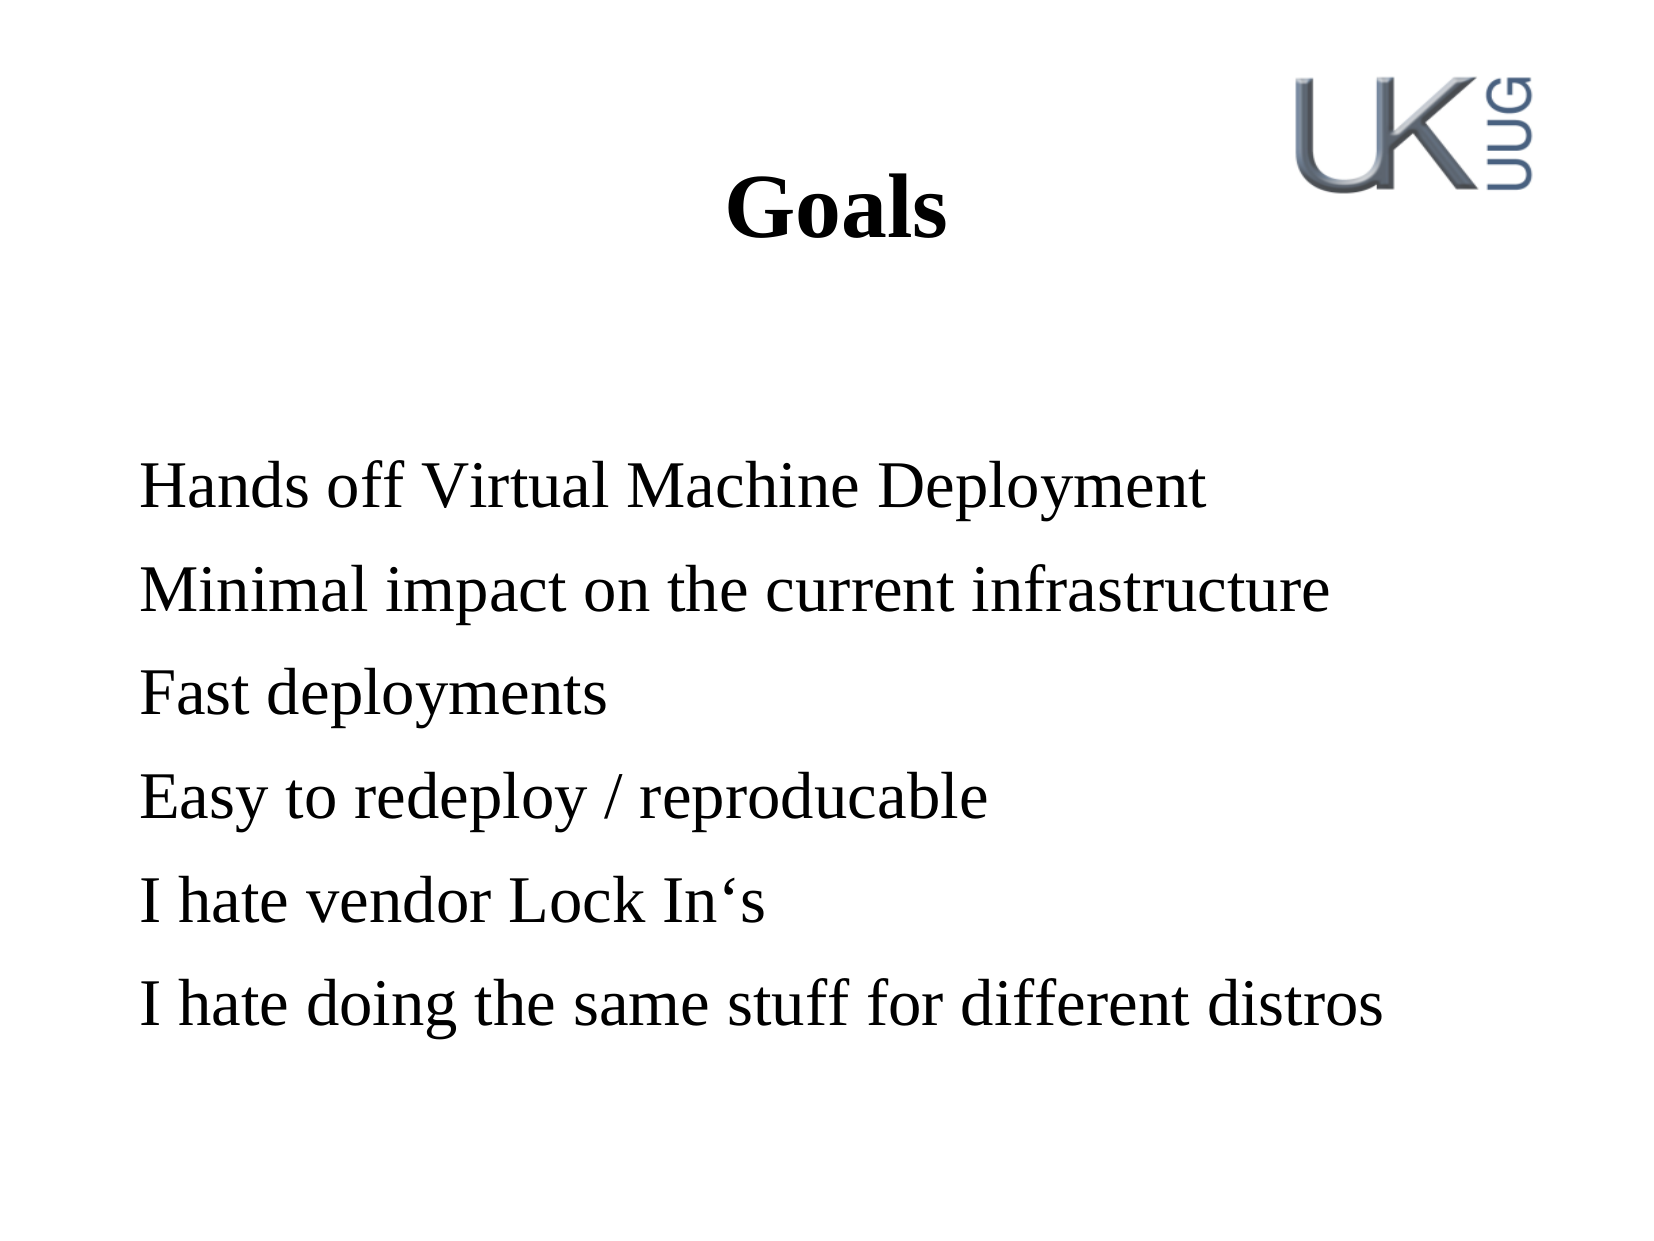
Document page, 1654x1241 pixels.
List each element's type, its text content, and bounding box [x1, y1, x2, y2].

picture [1289, 74, 1538, 196]
title Goals [121, 102, 1534, 311]
list Hands off Virtual Machine Deployment Minimal impact on the current infrastructure Fast deployments Easy to redeploy / reproducable I hate vendor Lock In‘s I hate doing the same stuff for different distros [121, 344, 1534, 1241]
